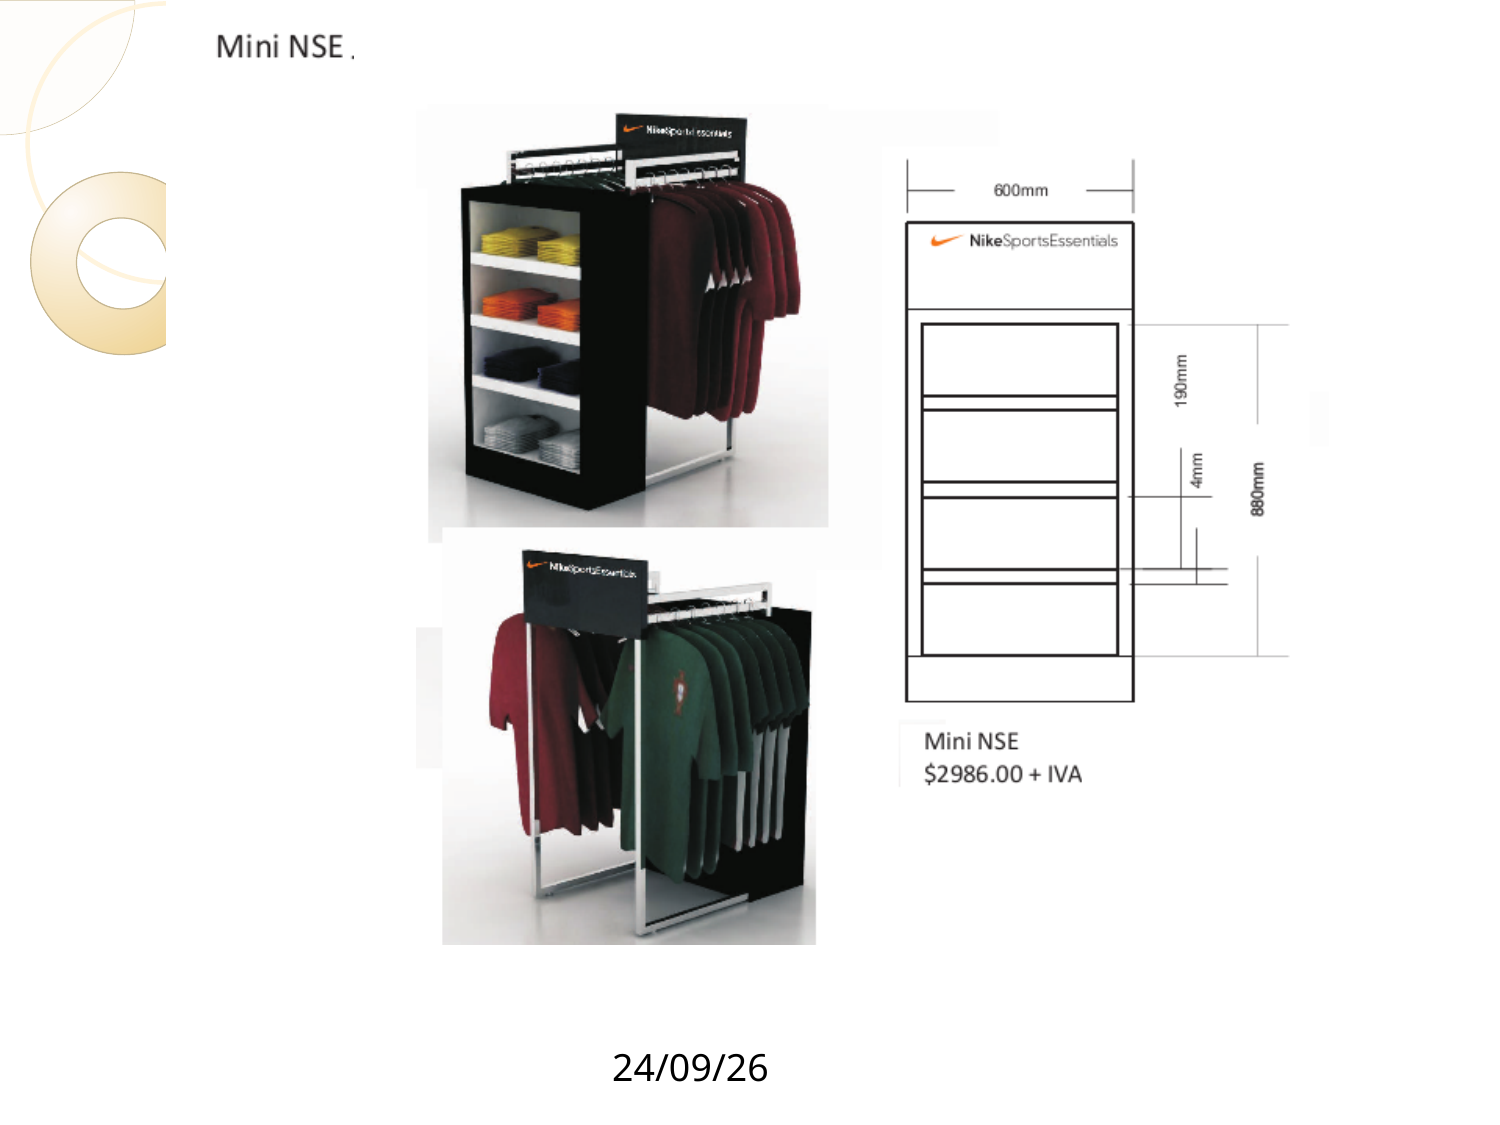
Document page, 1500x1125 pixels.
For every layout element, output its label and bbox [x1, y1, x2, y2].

picture [206, 29, 354, 64]
picture [416, 104, 1329, 945]
